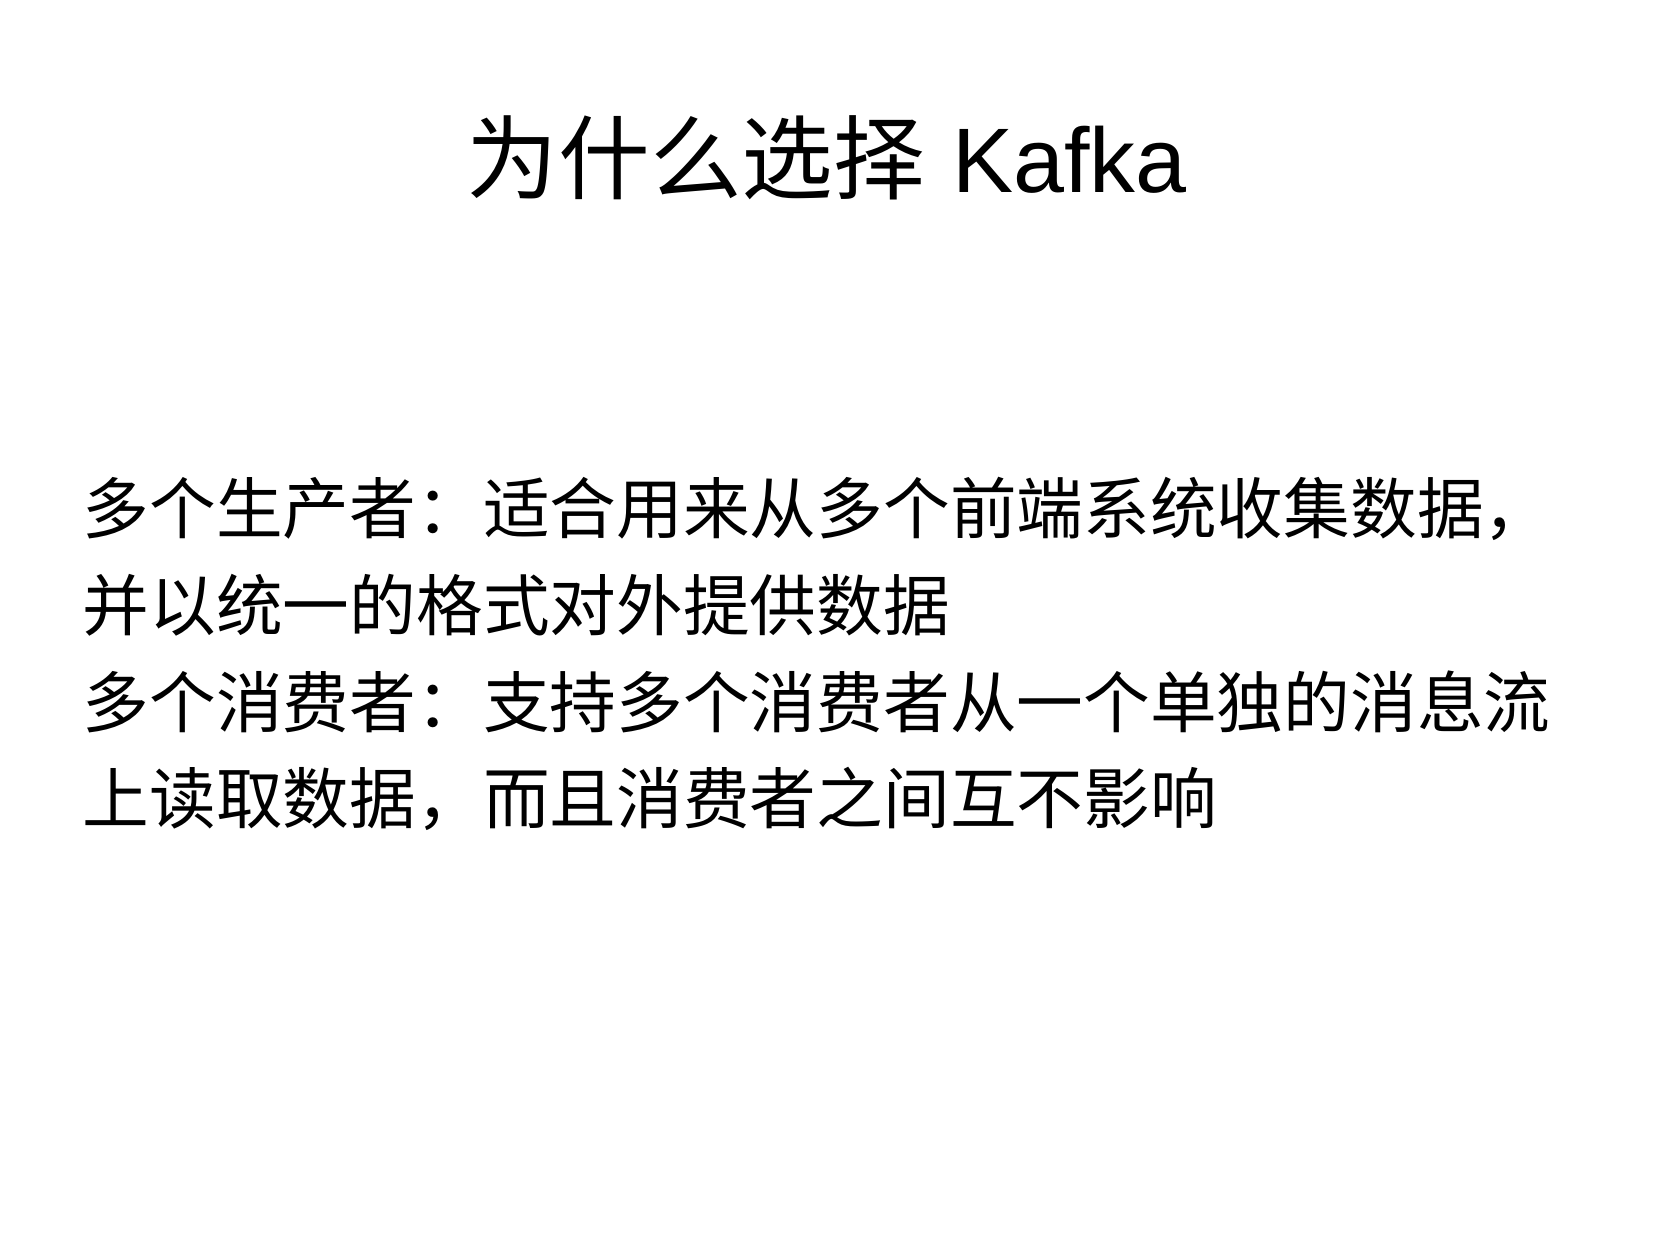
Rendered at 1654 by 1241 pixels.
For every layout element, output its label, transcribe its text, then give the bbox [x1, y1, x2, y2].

text_box 多个生产者：适合用来从多个前端系统收集数据，并以统一的格式对外提供数据 多个消费者：支持多个消费者从一个单独的消息流上读取数据，而且消费者之间互不影响 [82, 290, 1571, 1010]
title 为什么选择Kafka [82, 49, 1571, 257]
